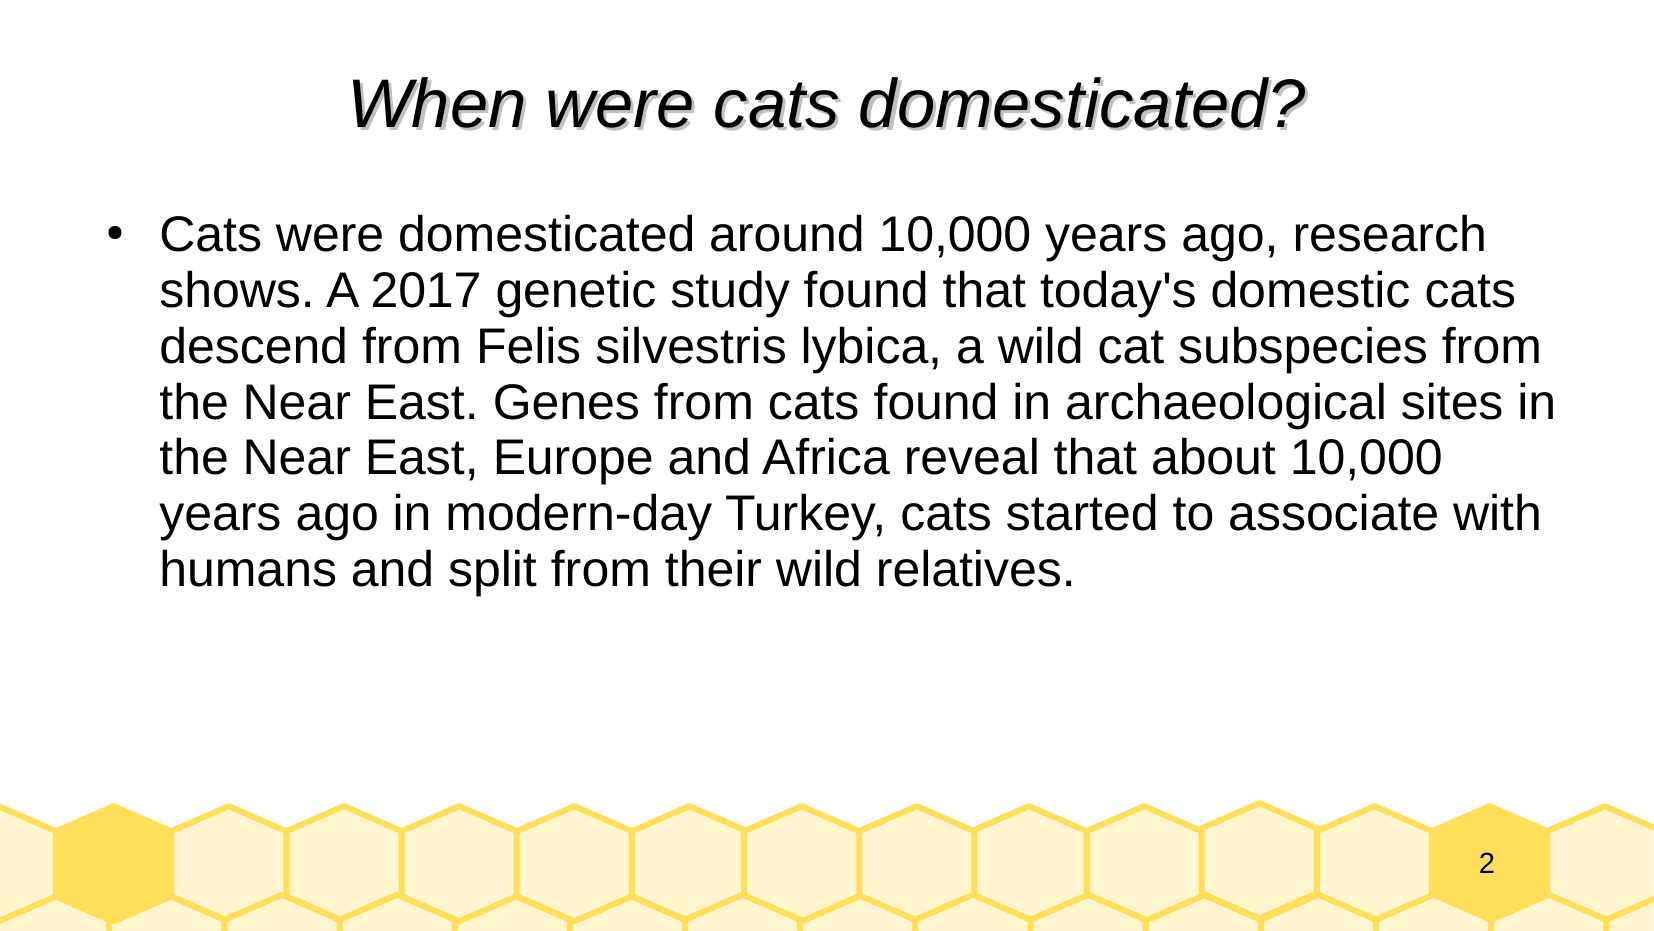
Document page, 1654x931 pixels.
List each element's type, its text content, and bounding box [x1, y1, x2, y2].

title When were cats domesticated? [88, 29, 1565, 178]
list Cats were domesticated around 10,000 years ago, research shows. A 2017 genetic study found that today's domestic cats descend from Felis silvestris lybica, a wild cat subspecies from the Near East. Genes from cats found in archaeological sites in the Near East, Europe and Africa reveal that about 10,000 years ago in modern-day Turkey, cats started to associate with humans and split from their wild relatives. [88, 206, 1565, 739]
